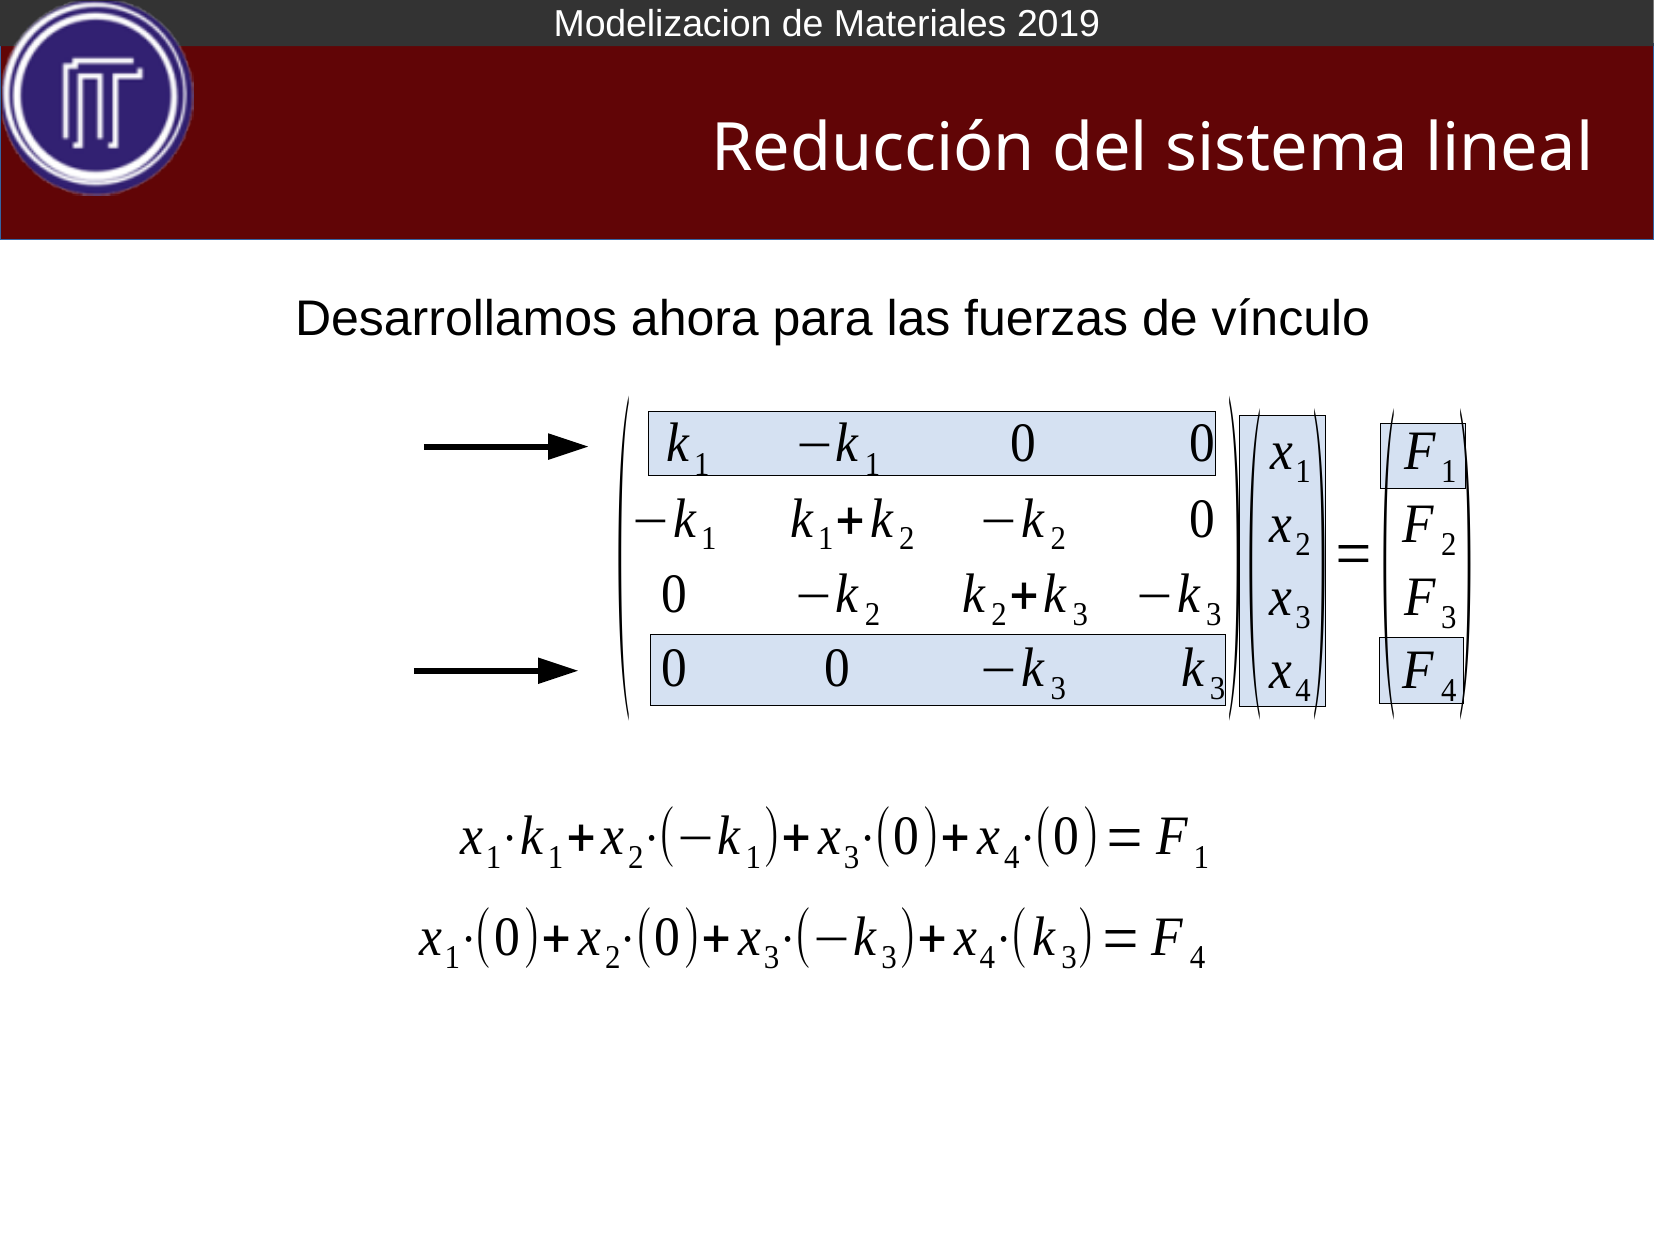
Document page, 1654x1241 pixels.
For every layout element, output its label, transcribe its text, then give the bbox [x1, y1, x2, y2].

chart [608, 391, 1482, 724]
chart [409, 904, 1211, 976]
picture [0, 0, 194, 196]
chart [451, 804, 1215, 876]
list Desarrollamos ahora para las fuerzas de vínculo [82, 290, 1571, 358]
title Reducción del sistema lineal [41, 70, 1654, 218]
